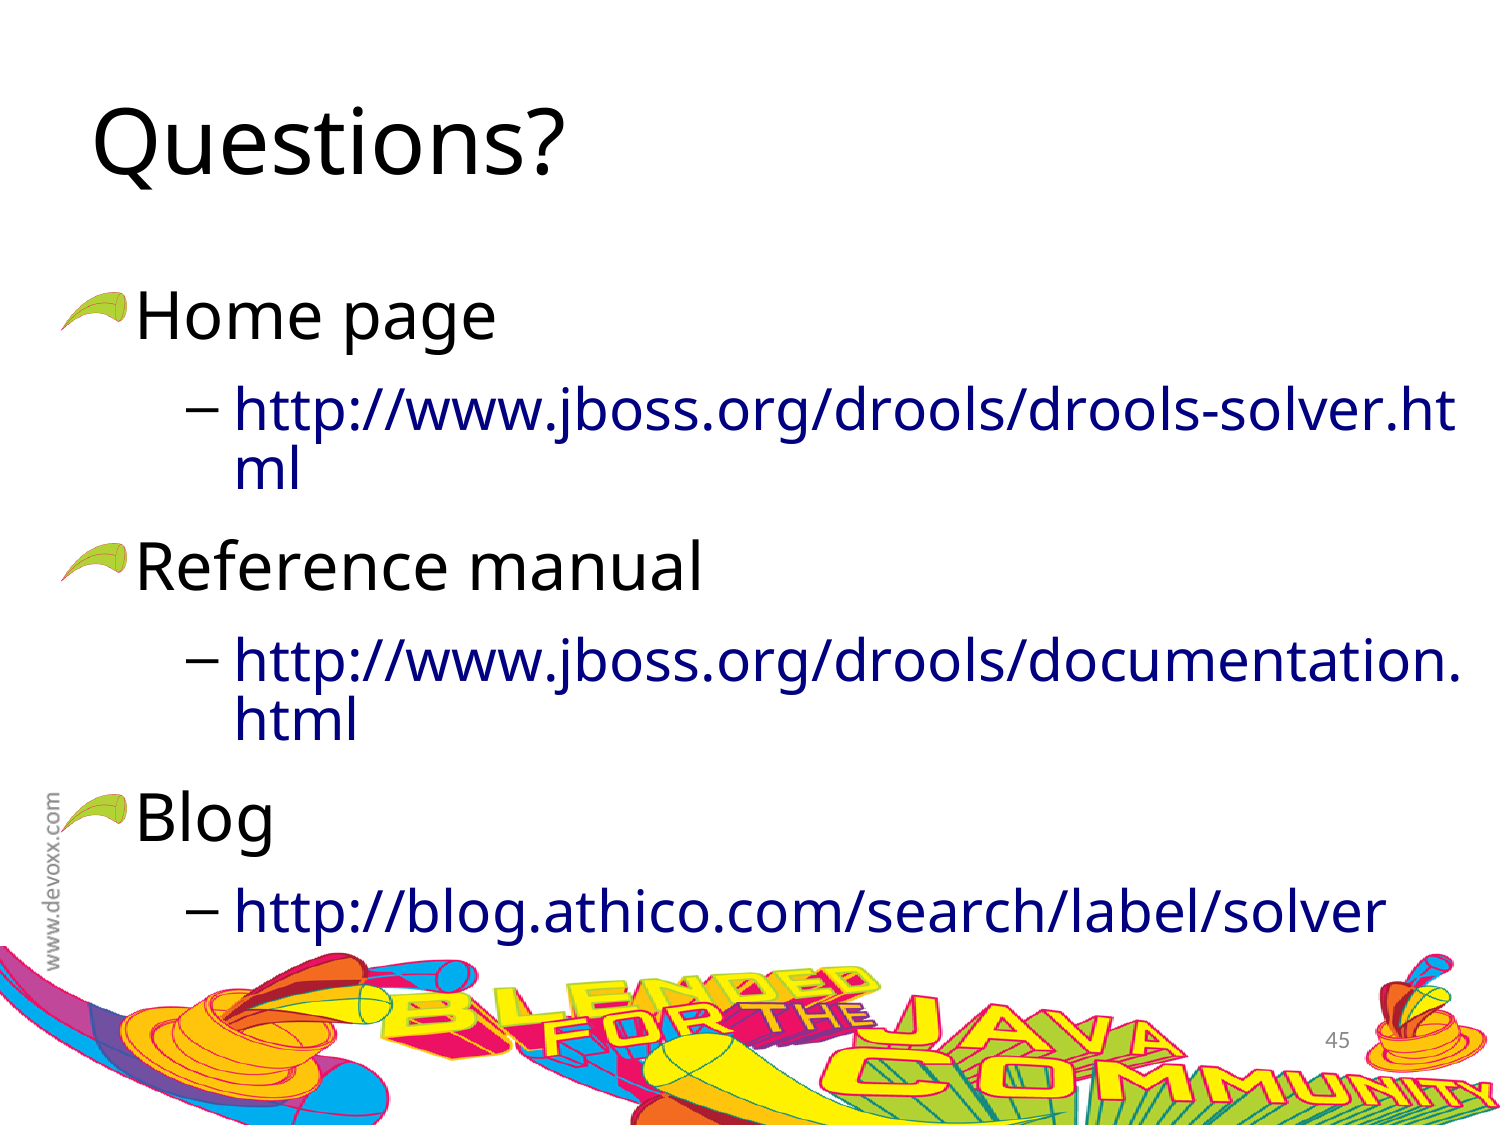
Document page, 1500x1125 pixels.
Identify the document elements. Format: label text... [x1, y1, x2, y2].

title Questions? [75, 45, 1426, 233]
picture [0, 757, 1500, 1125]
list Home page http://www.jboss.org/drools/drools-solver.html Reference manual http://www.jboss.org/drools/documentation.html Blog http://blog.athico.com/search/label/solver [37, 262, 1500, 820]
